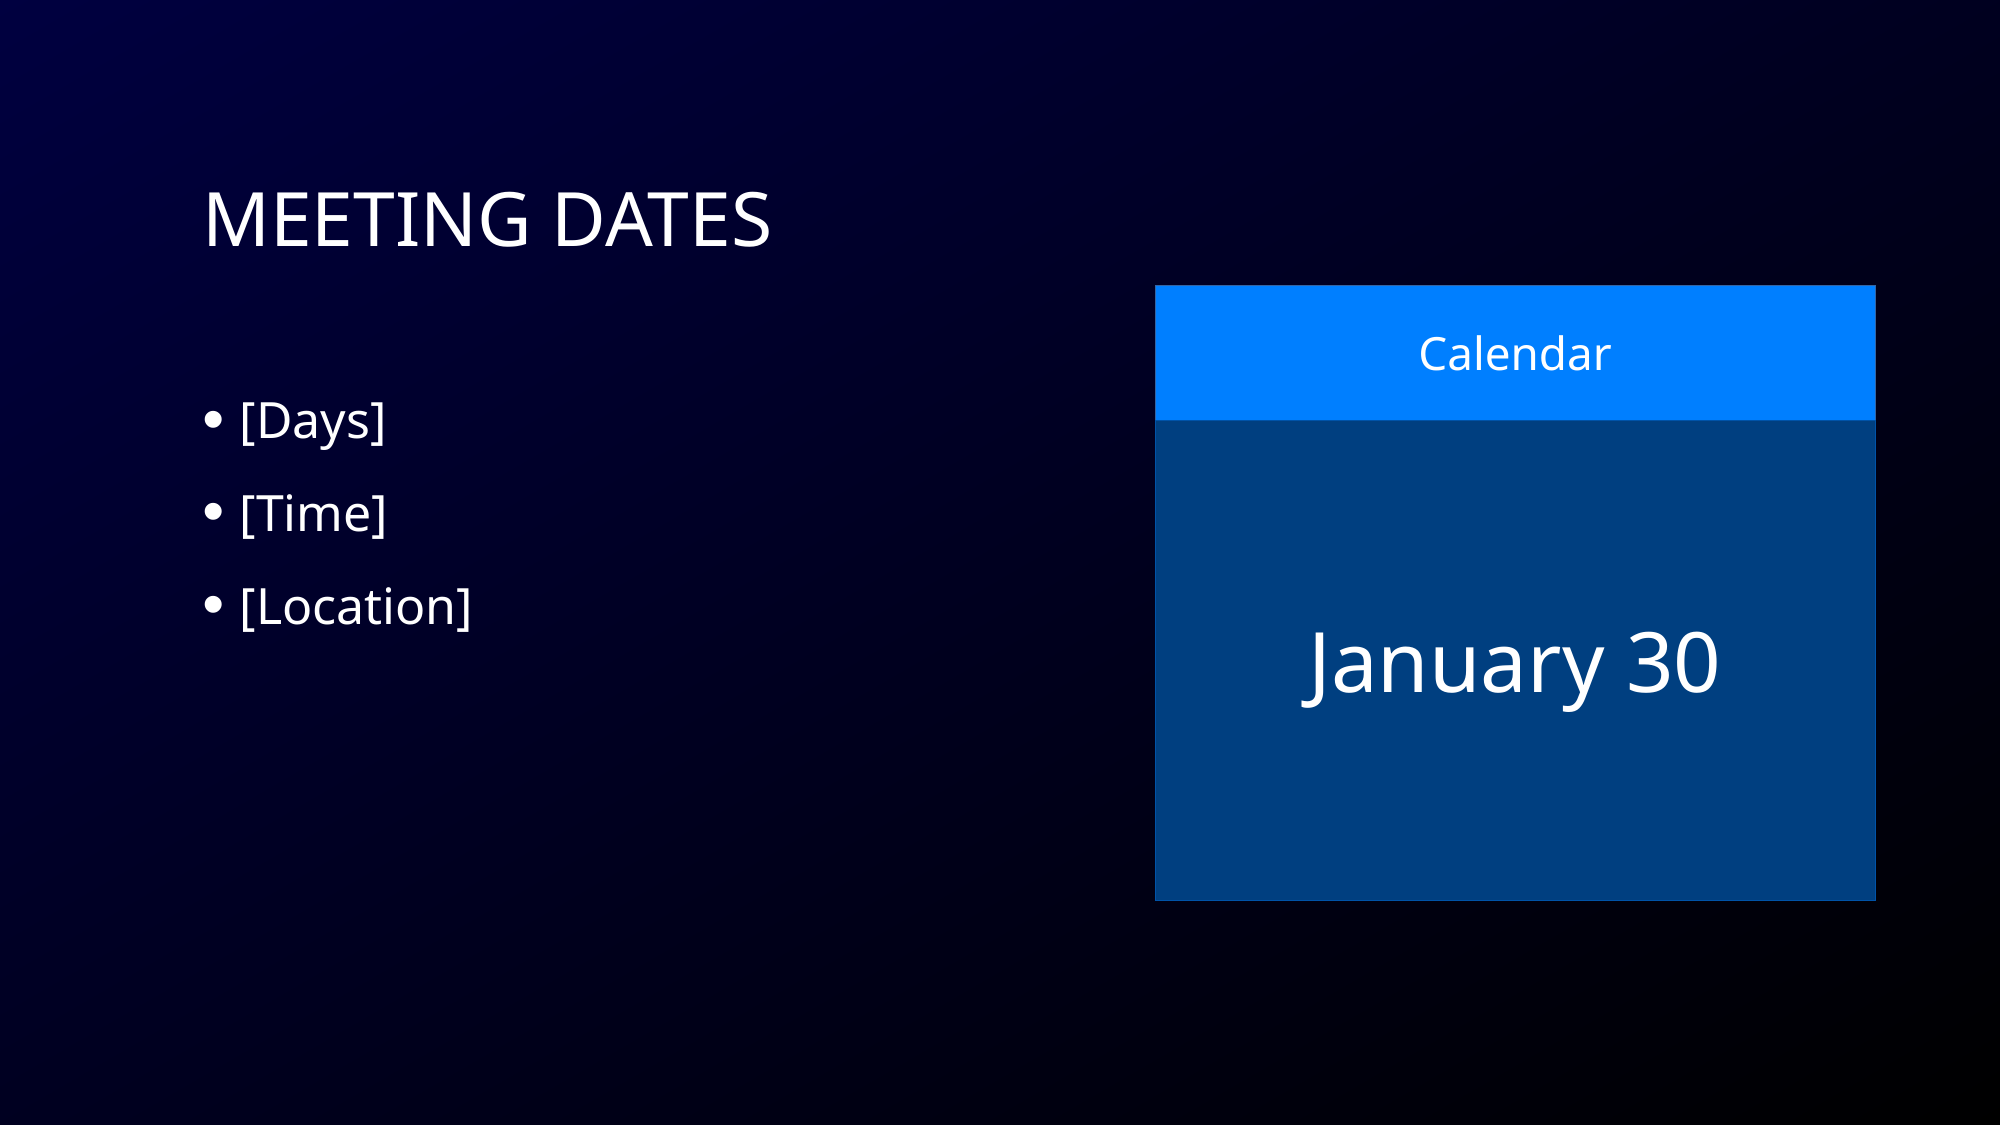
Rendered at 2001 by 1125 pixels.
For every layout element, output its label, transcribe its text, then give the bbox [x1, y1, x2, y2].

title Meeting dates [187, 101, 1813, 344]
text_box Calendar [1155, 285, 1876, 420]
list [Days] [Time] [Location] [187, 369, 1230, 950]
text_box January 30 [1155, 420, 1876, 901]
